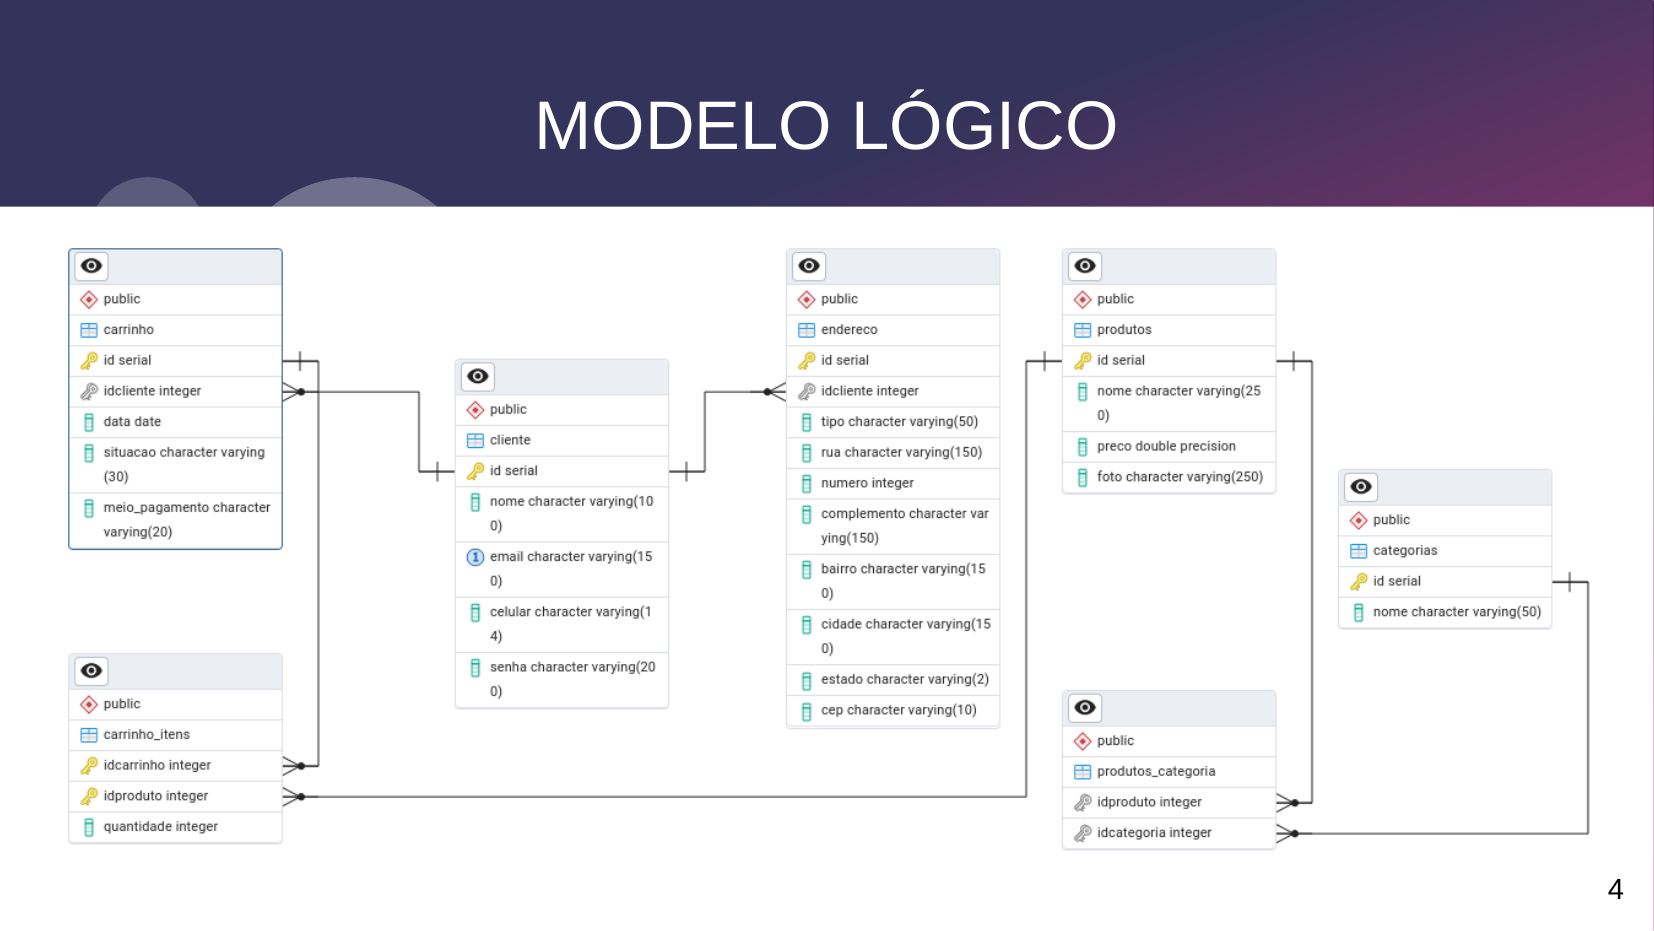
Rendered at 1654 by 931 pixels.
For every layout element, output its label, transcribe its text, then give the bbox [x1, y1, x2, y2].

picture [56, 236, 1625, 873]
title MODELO LÓGICO [88, 44, 1565, 207]
